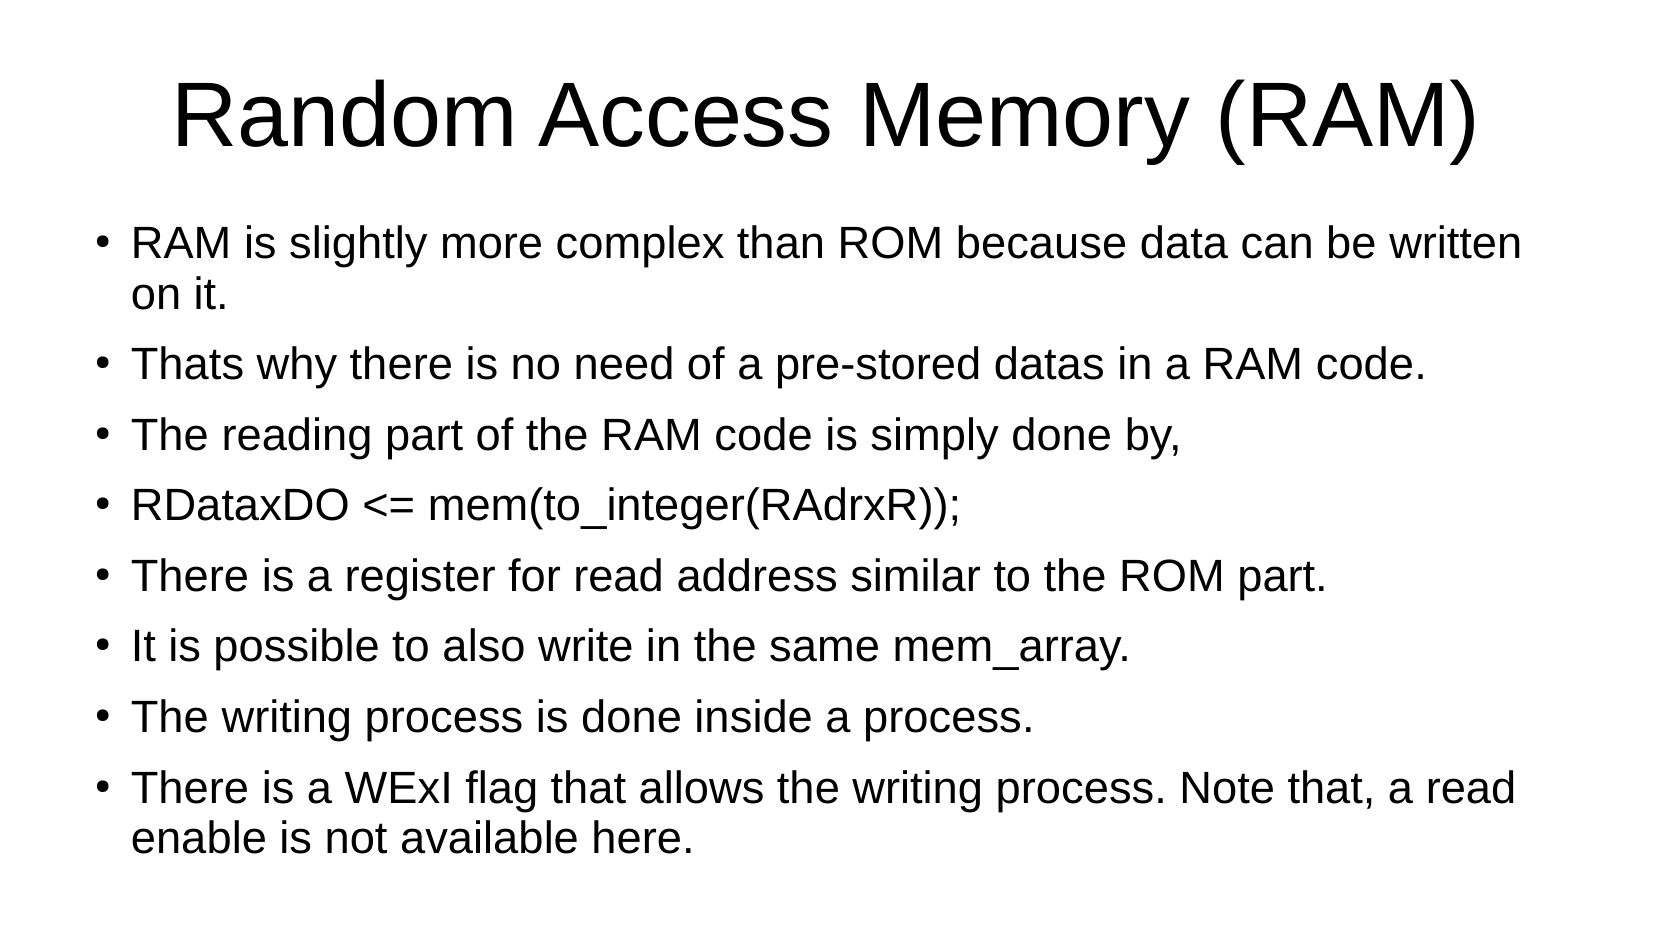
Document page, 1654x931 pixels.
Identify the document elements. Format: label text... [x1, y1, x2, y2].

title Random Access Memory (RAM) [82, 37, 1571, 193]
list RAM is slightly more complex than ROM because data can be written on it. Thats why there is no need of a pre-stored datas in a RAM code. The reading part of the RAM code is simply done by, RDataxDO <= mem(to_integer(RAdrxR)); There is a register for read address similar to the ROM part. It is possible to also write in the same mem_array. The writing process is done inside a process. There is a WExI flag that allows the writing process. Note that, a read enable is not available here. [82, 217, 1571, 871]
